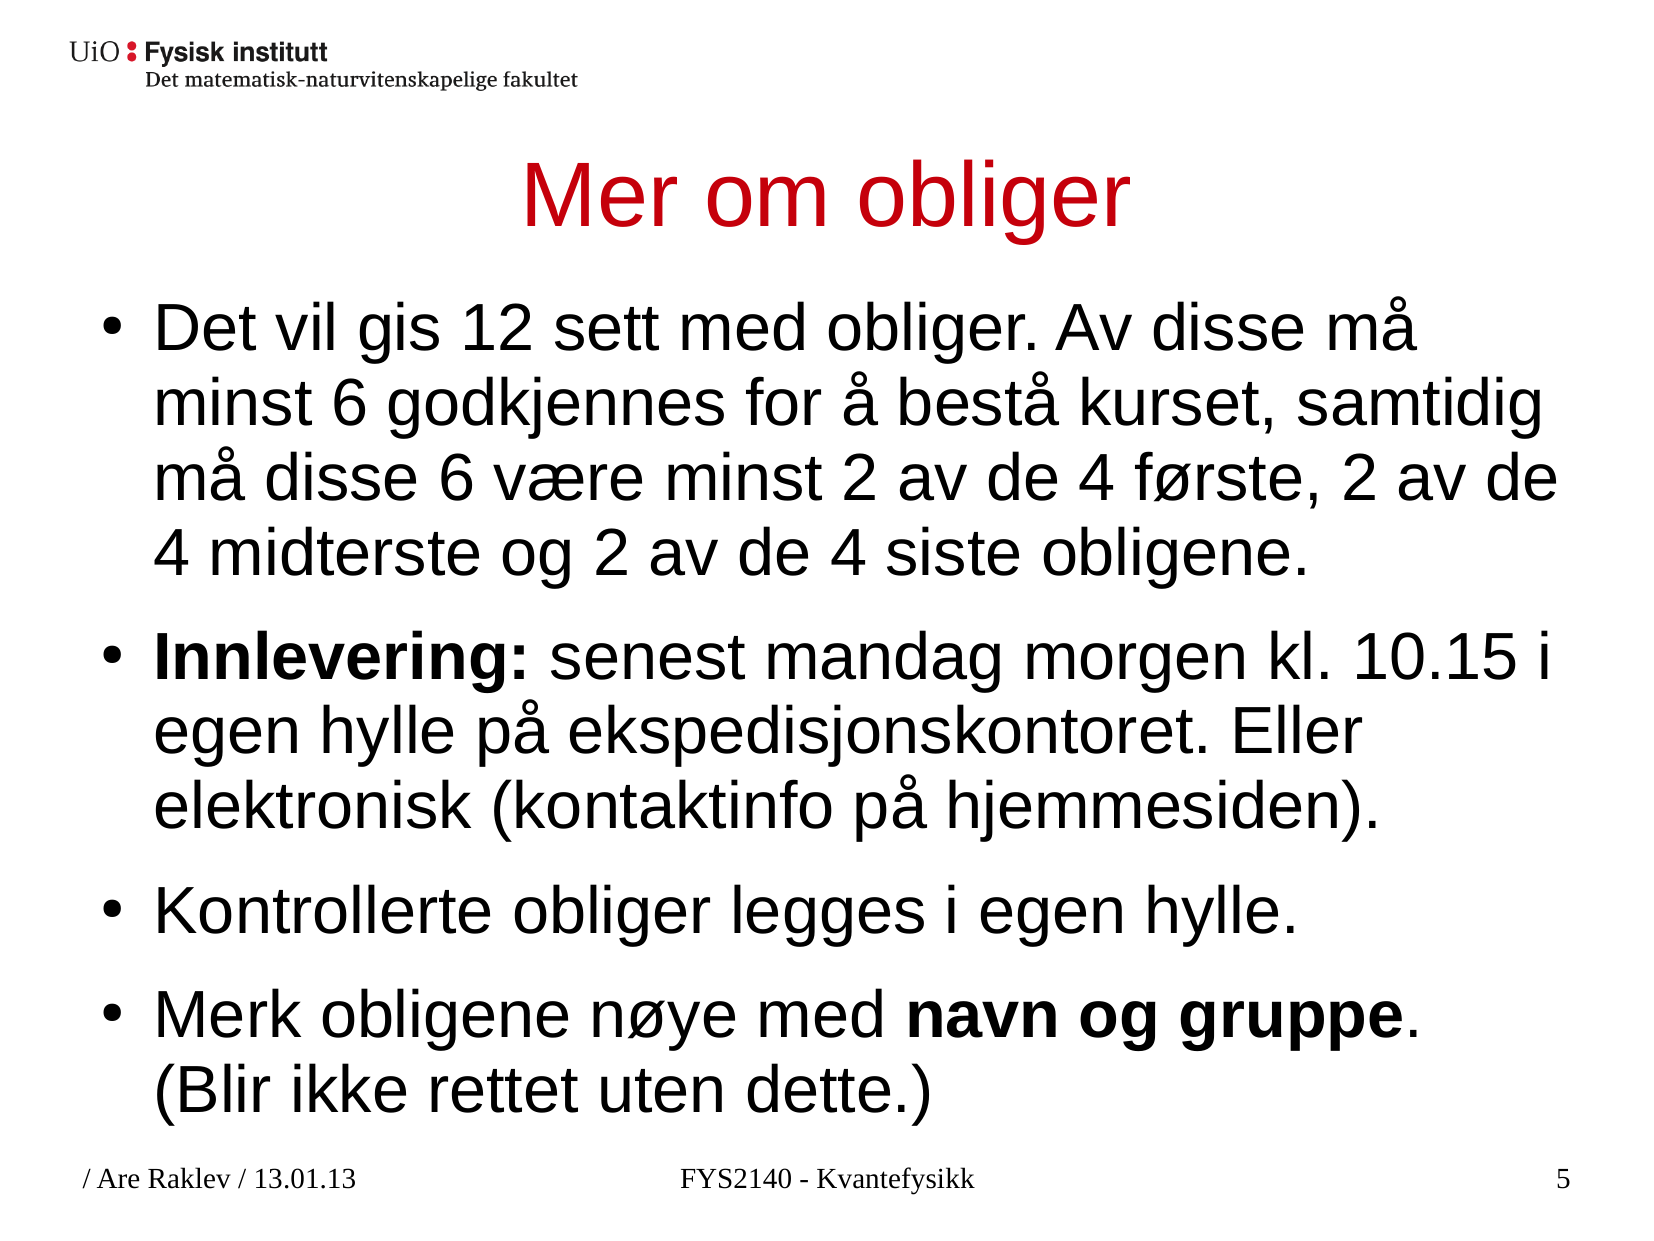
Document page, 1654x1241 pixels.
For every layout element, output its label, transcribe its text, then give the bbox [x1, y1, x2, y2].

picture [68, 37, 581, 93]
list Det vil gis 12 sett med obliger. Av disse må minst 6 godkjennes for å bestå kurset, samtidig må disse 6 være minst 2 av de 4 første, 2 av de 4 midterste og 2 av de 4 siste obligene. Innlevering: senest mandag morgen kl. 10.15 i egen hylle på ekspedisjonskontoret. Eller elektronisk (kontaktinfo på hjemmesiden). Kontrollerte obliger legges i egen hylle. Merk obligene nøye med navn og gruppe. (Blir ikke rettet uten dette.) [82, 290, 1571, 1125]
title Mer om obliger [82, 90, 1571, 290]
